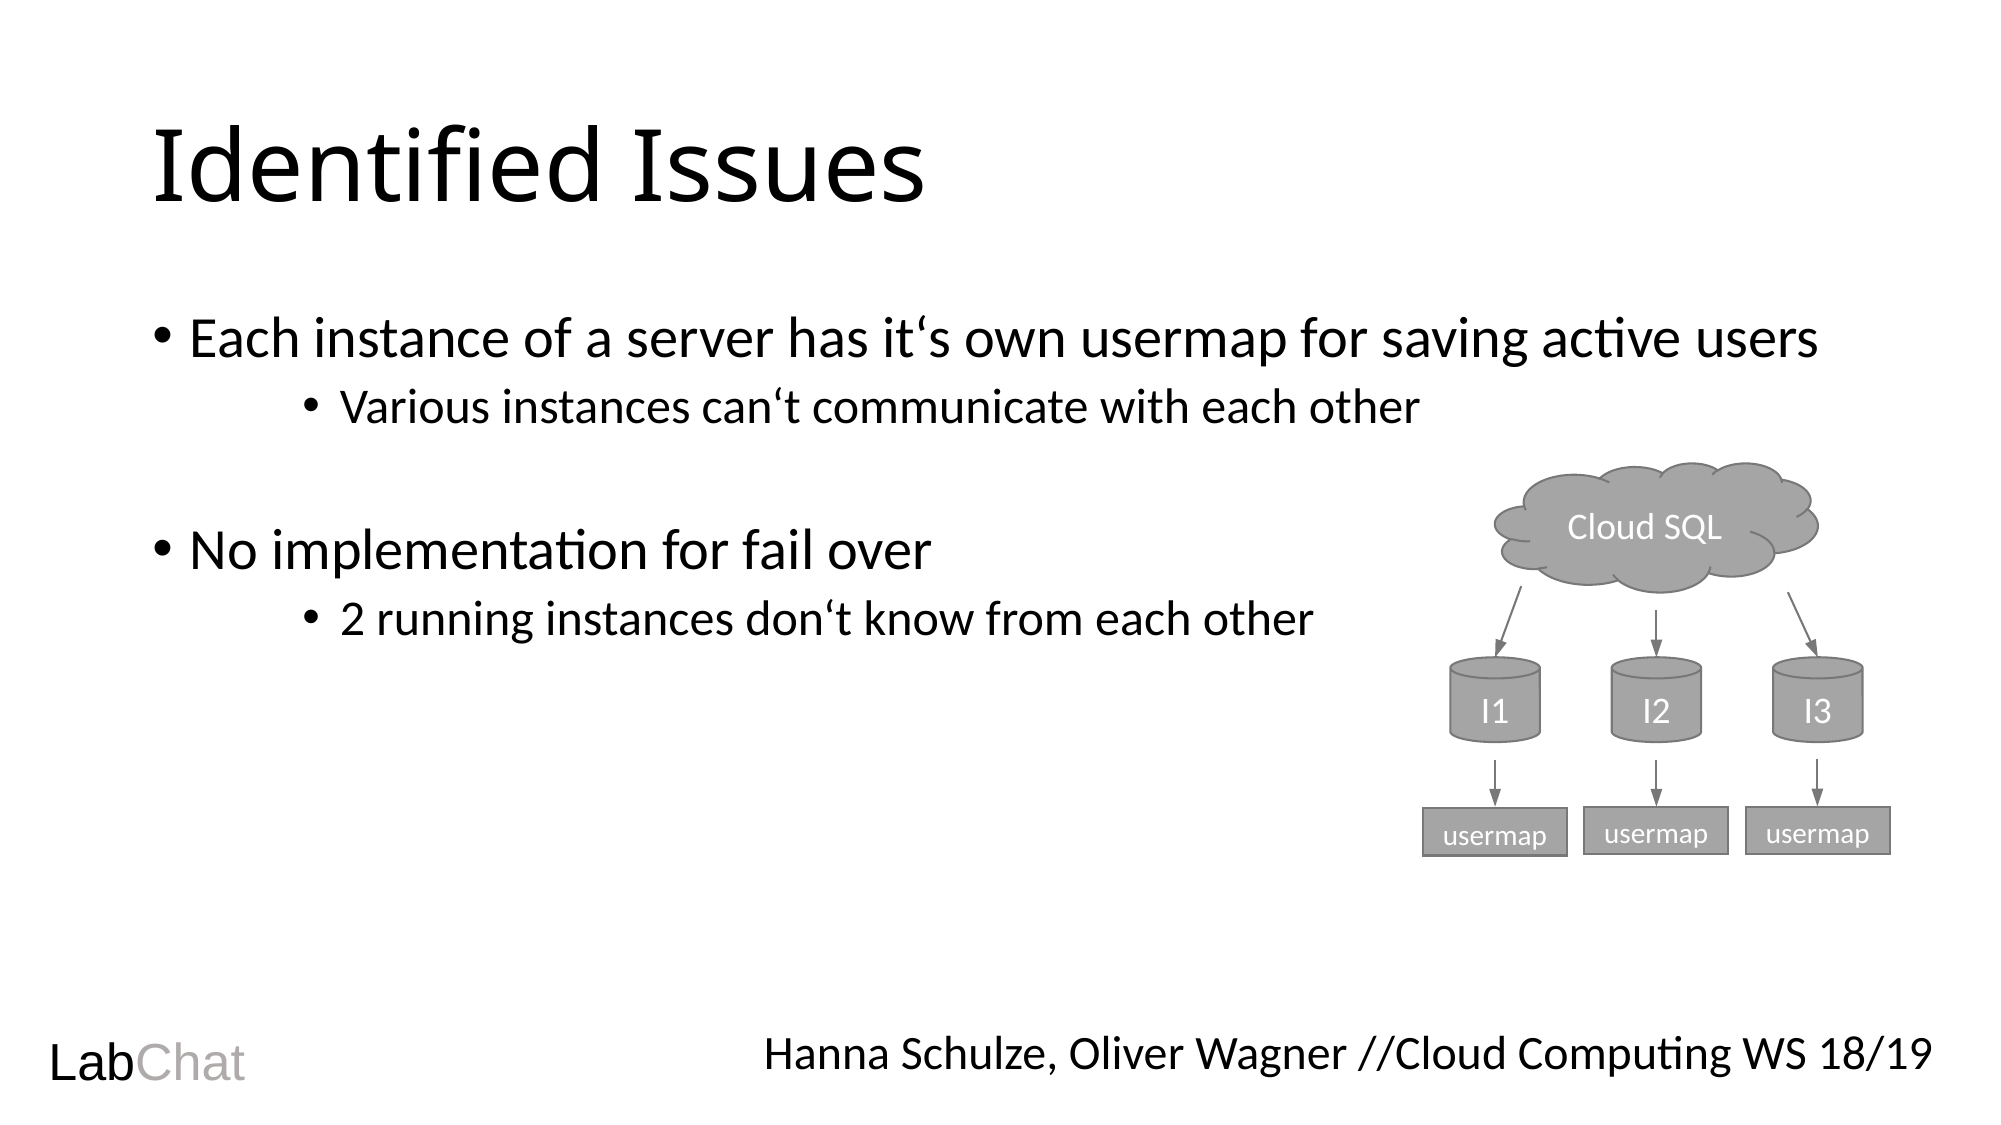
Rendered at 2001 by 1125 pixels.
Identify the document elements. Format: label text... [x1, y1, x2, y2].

text_box I3 [1773, 657, 1863, 743]
text_box usermap [1746, 807, 1890, 854]
text_box usermap [1584, 807, 1728, 854]
text_box I1 [1450, 657, 1540, 743]
text_box LabChat [33, 1025, 286, 1102]
text_box Cloud SQL [1494, 463, 1818, 593]
text_box usermap [1423, 808, 1567, 855]
title Identified Issues [137, 59, 1863, 278]
text_box I2 [1611, 657, 1702, 743]
list Each instance of a server has it‘s own usermap for saving active users Various instances can‘t communicate with each other No implementation for fail over 2 running instances don‘t know from each other [137, 299, 1863, 1014]
text_box Hanna Schulze, Oliver Wagner //Cloud Computing WS 18/19 [716, 1025, 1967, 1091]
